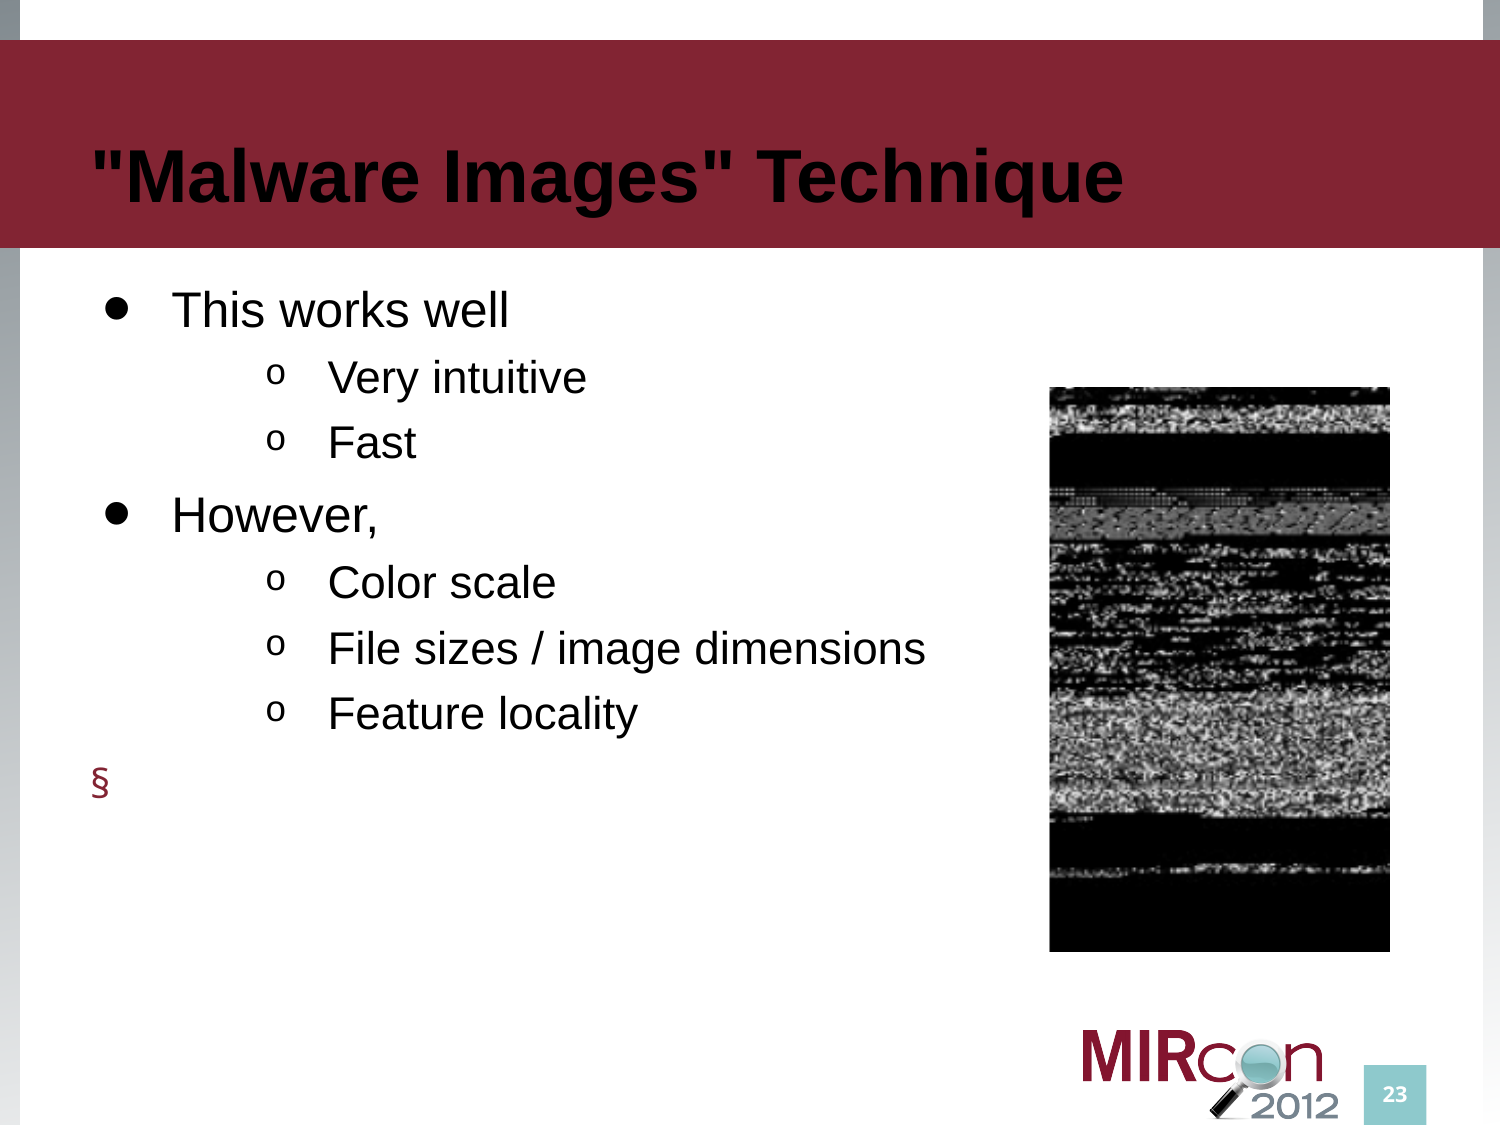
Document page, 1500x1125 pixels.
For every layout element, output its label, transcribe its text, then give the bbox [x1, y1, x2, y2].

title "Malware Images" Technique [75, 45, 1426, 233]
text_box [1049, 388, 1390, 952]
list This works well Very intuitive Fast However, Color scale File sizes / image dimensions Feature locality [75, 262, 1026, 1078]
